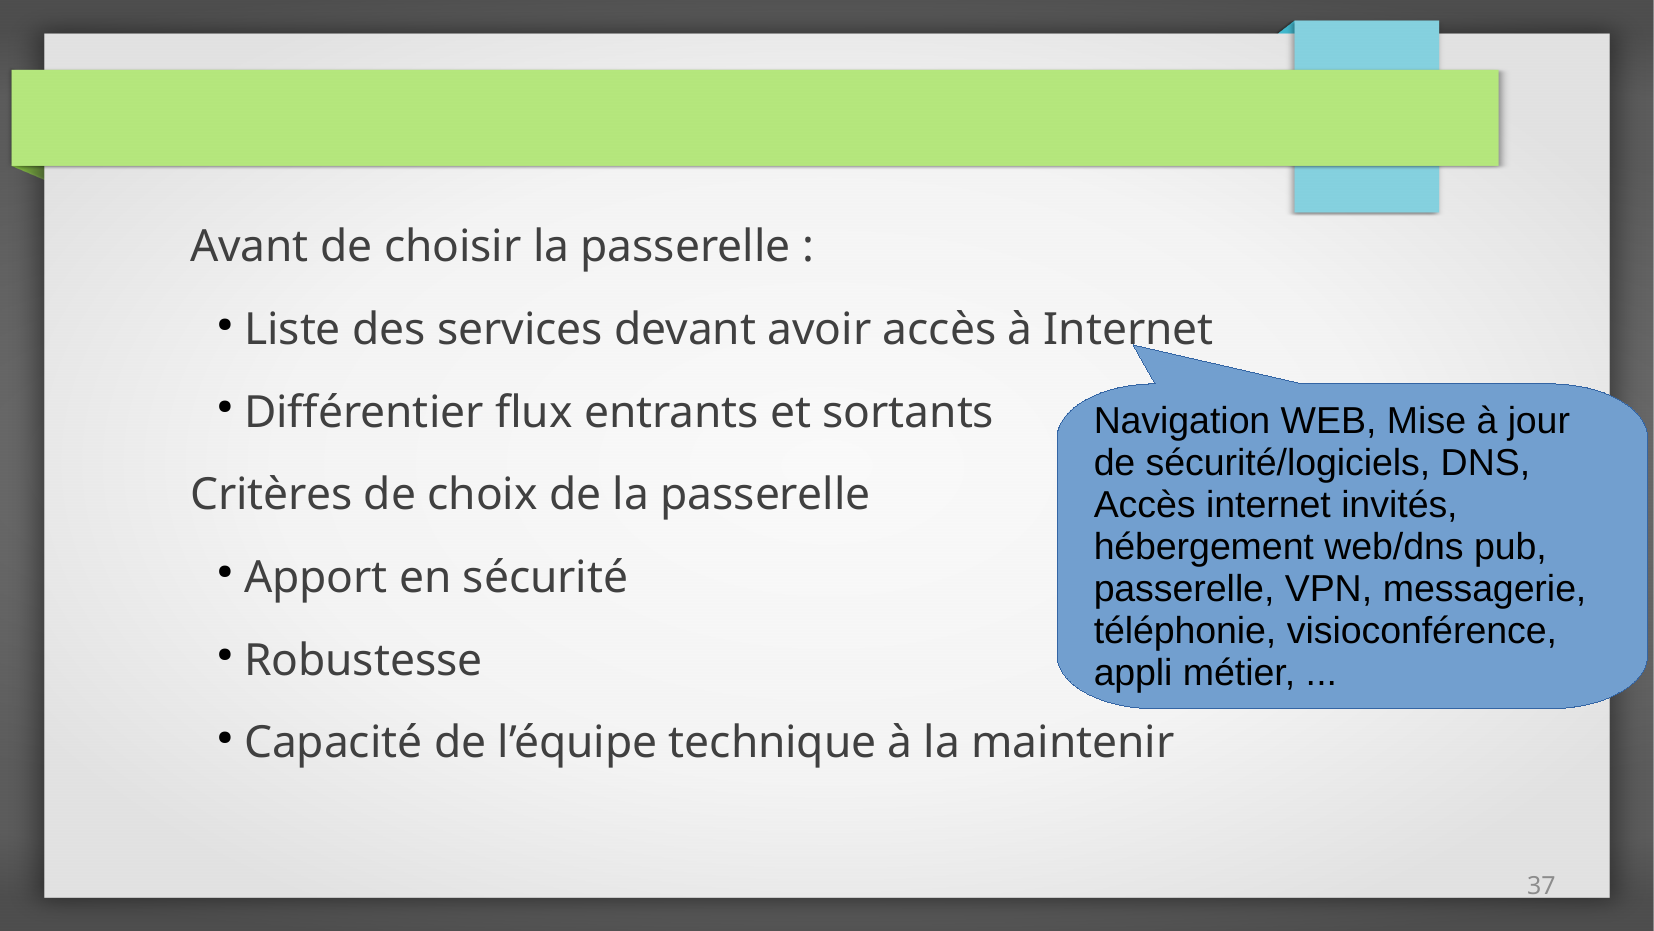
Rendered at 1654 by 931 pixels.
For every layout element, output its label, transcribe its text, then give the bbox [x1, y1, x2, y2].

text_box Navigation WEB, Mise à jour de sécurité/logiciels, DNS, Accès internet invités, hébergement web/dns pub, passerelle, VPN, messagerie, téléphonie, visioconférence, appli métier, ... [1057, 344, 1648, 709]
text_box Avant de choisir la passerelle : Liste des services devant avoir accès à Internet Différentier flux entrants et sortants Critères de choix de la passerelle Apport en sécurité Robustesse Capacité de l’équipe technique à la maintenir [175, 211, 1571, 780]
text_box <numéro> [1184, 862, 1571, 912]
picture [0, 0, 1654, 931]
